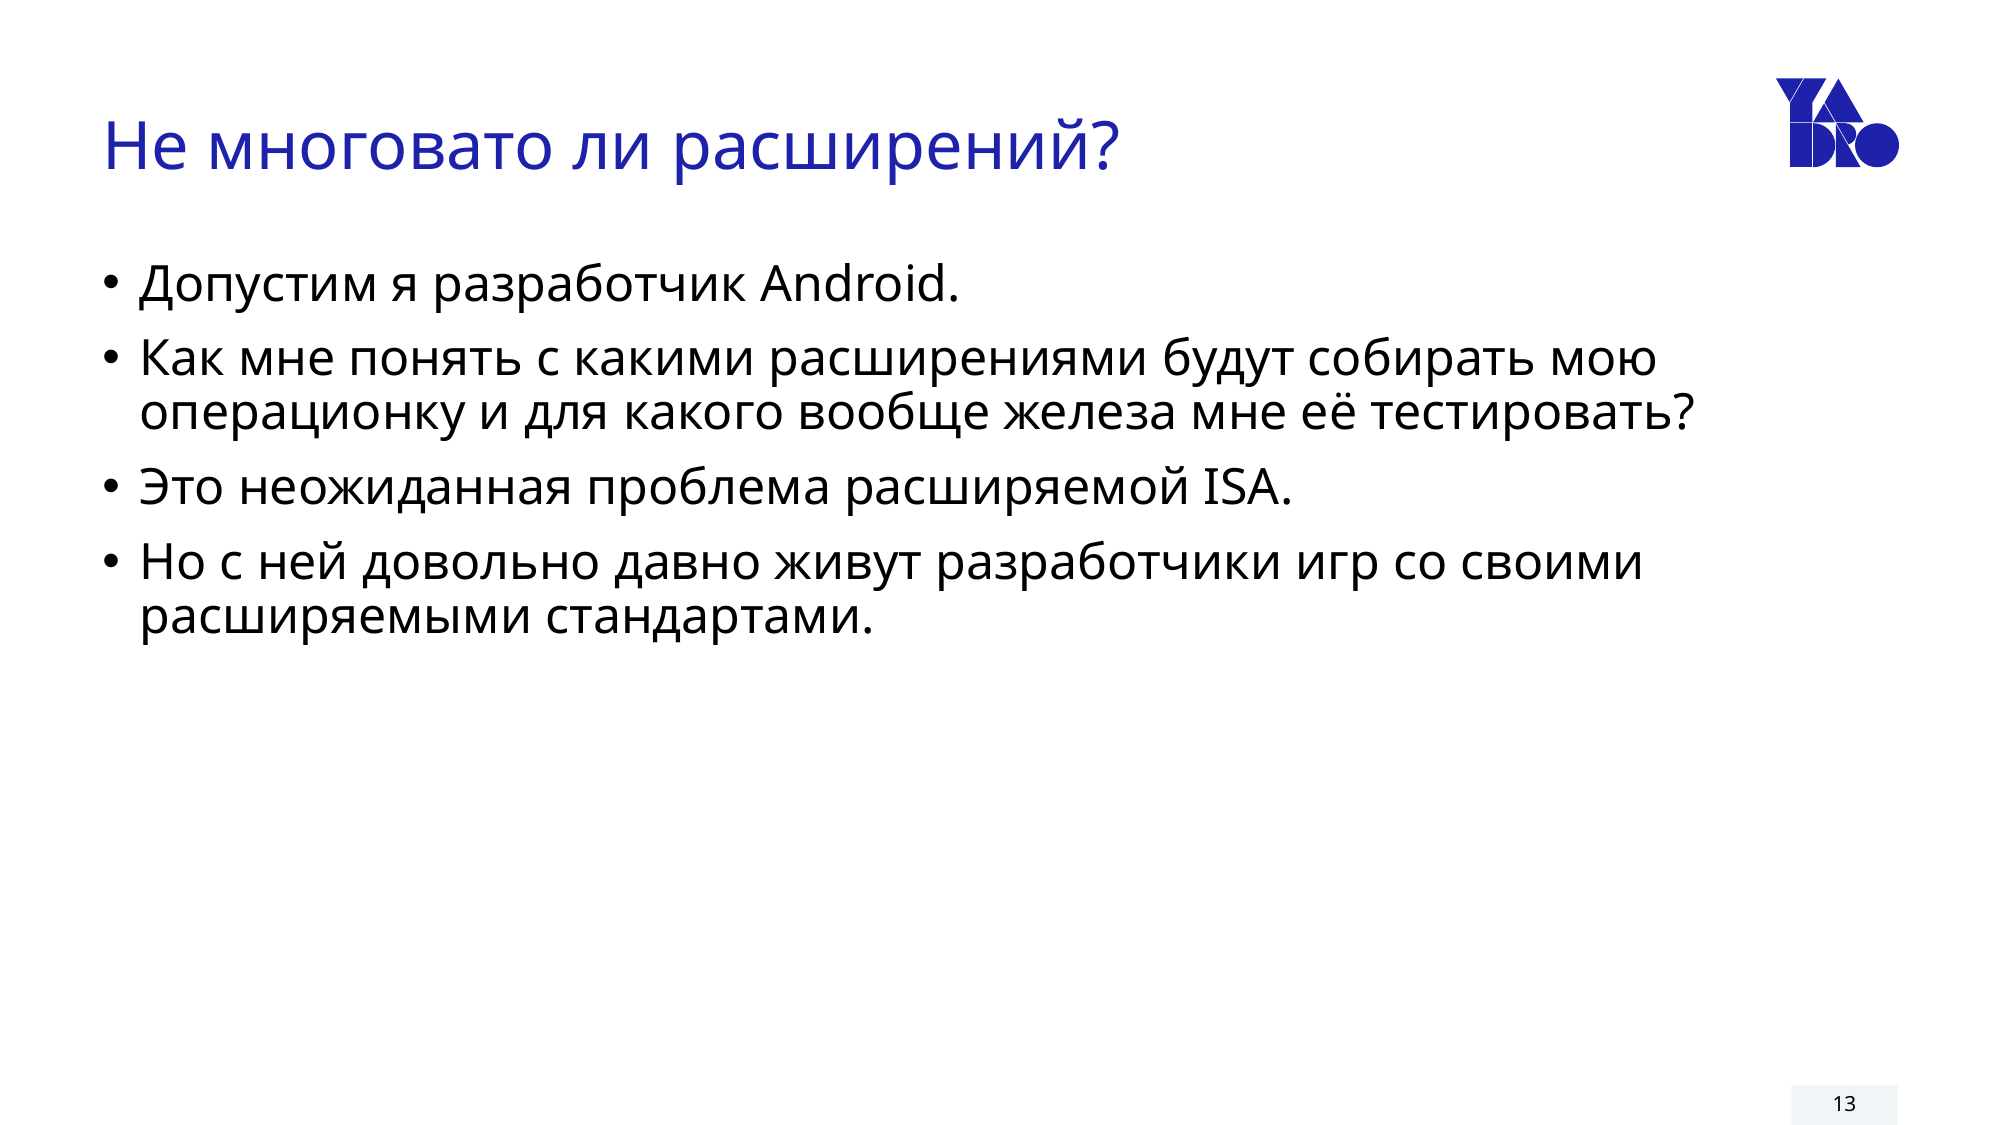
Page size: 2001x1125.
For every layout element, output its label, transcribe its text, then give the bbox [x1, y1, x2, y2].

title Не многовато ли расширений? [102, 109, 1646, 205]
list Допустим я разработчик Android. Как мне понять с какими расширениями будут собирать мою операционку и для какого вообще железа мне её тестировать? Это неожиданная проблема расширяемой ISA. Но с ней довольно давно живут разработчики игр со своими расширяемыми стандартами. [102, 257, 1898, 972]
